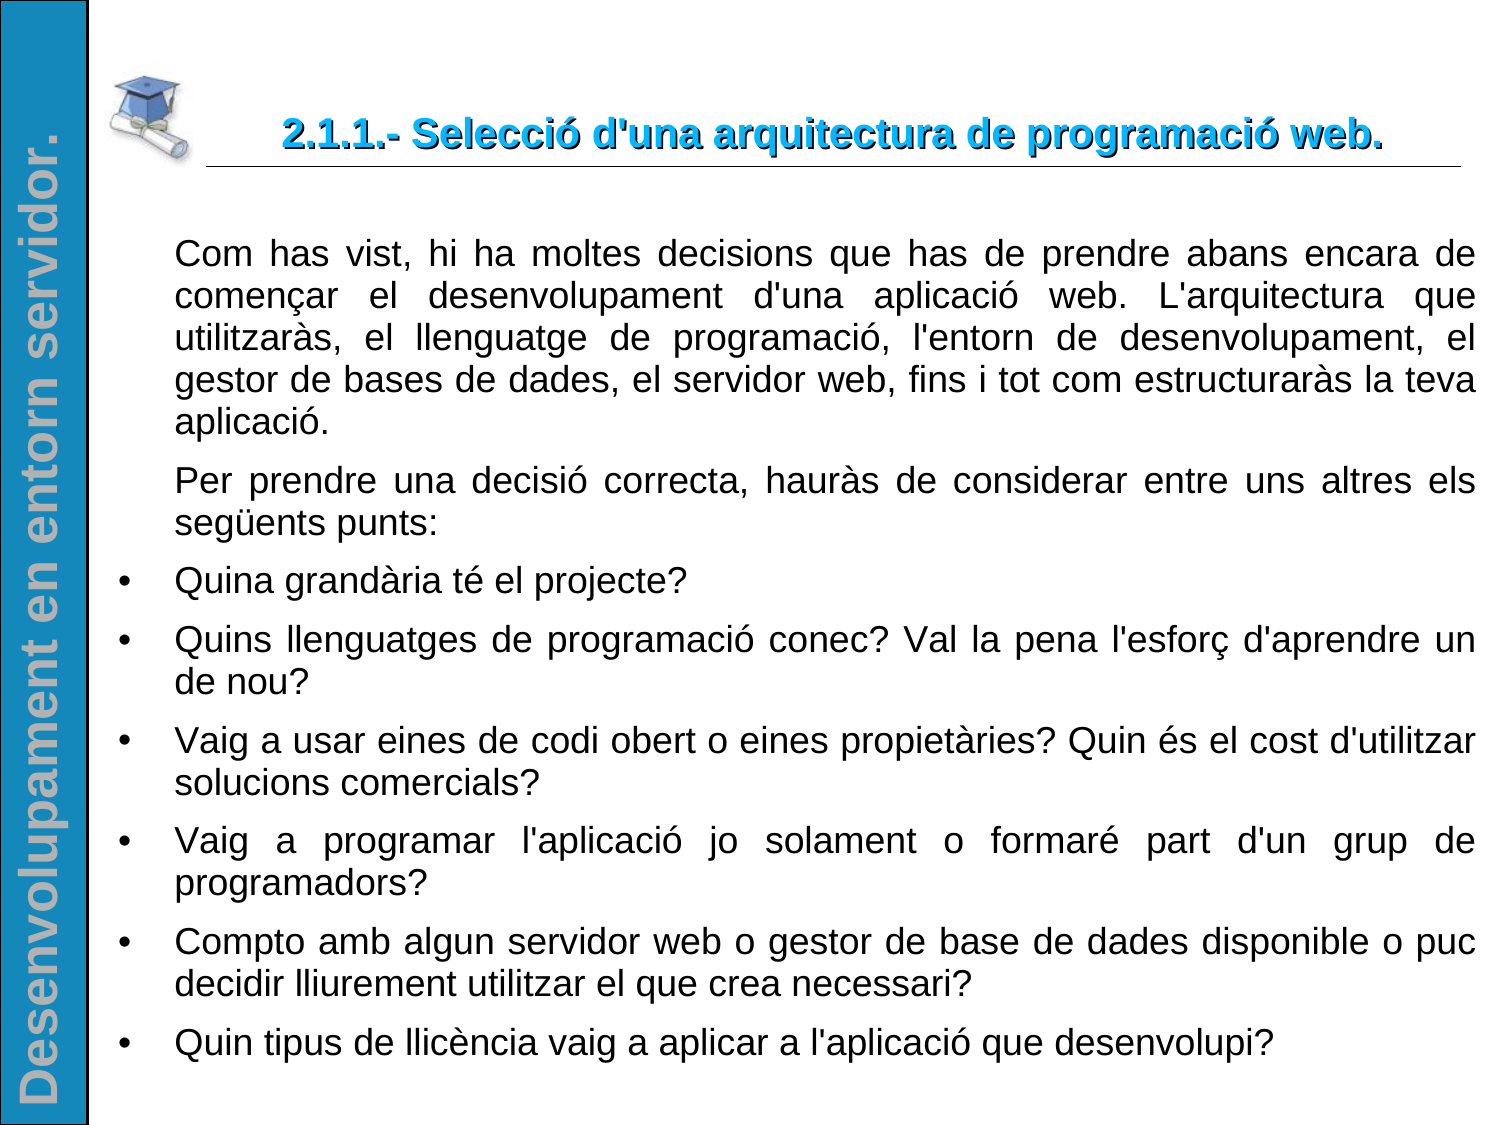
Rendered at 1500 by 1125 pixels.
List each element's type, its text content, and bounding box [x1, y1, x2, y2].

picture [93, 61, 206, 174]
list Com has vist, hi ha moltes decisions que has de prendre abans encara de començar el desenvolupament d'una aplicació web. L'arquitectura que utilitzaràs, el llenguatge de programació, l'entorn de desenvolupament, el gestor de bases de dades, el servidor web, fins i tot com estructuraràs la teva aplicació. Per prendre una decisió correcta, hauràs de considerar entre uns altres els següents punts: Quina grandària té el projecte? Quins llenguatges de programació conec? Val la pena l'esforç d'aprendre un de nou? Vaig a usar eines de codi obert o eines propietàries? Quin és el cost d'utilitzar solucions comercials? Vaig a programar l'aplicació jo solament o formaré part d'un grup de programadors? Compto amb algun servidor web o gestor de base de dades disponible o puc decidir lliurement utilitzar el que crea necessari? Quin tipus de llicència vaig a aplicar a l'aplicació que desenvolupi? [118, 232, 1477, 1063]
title 2.1.1.- Selecció d'una arquitectura de programació web. [206, 88, 1447, 178]
